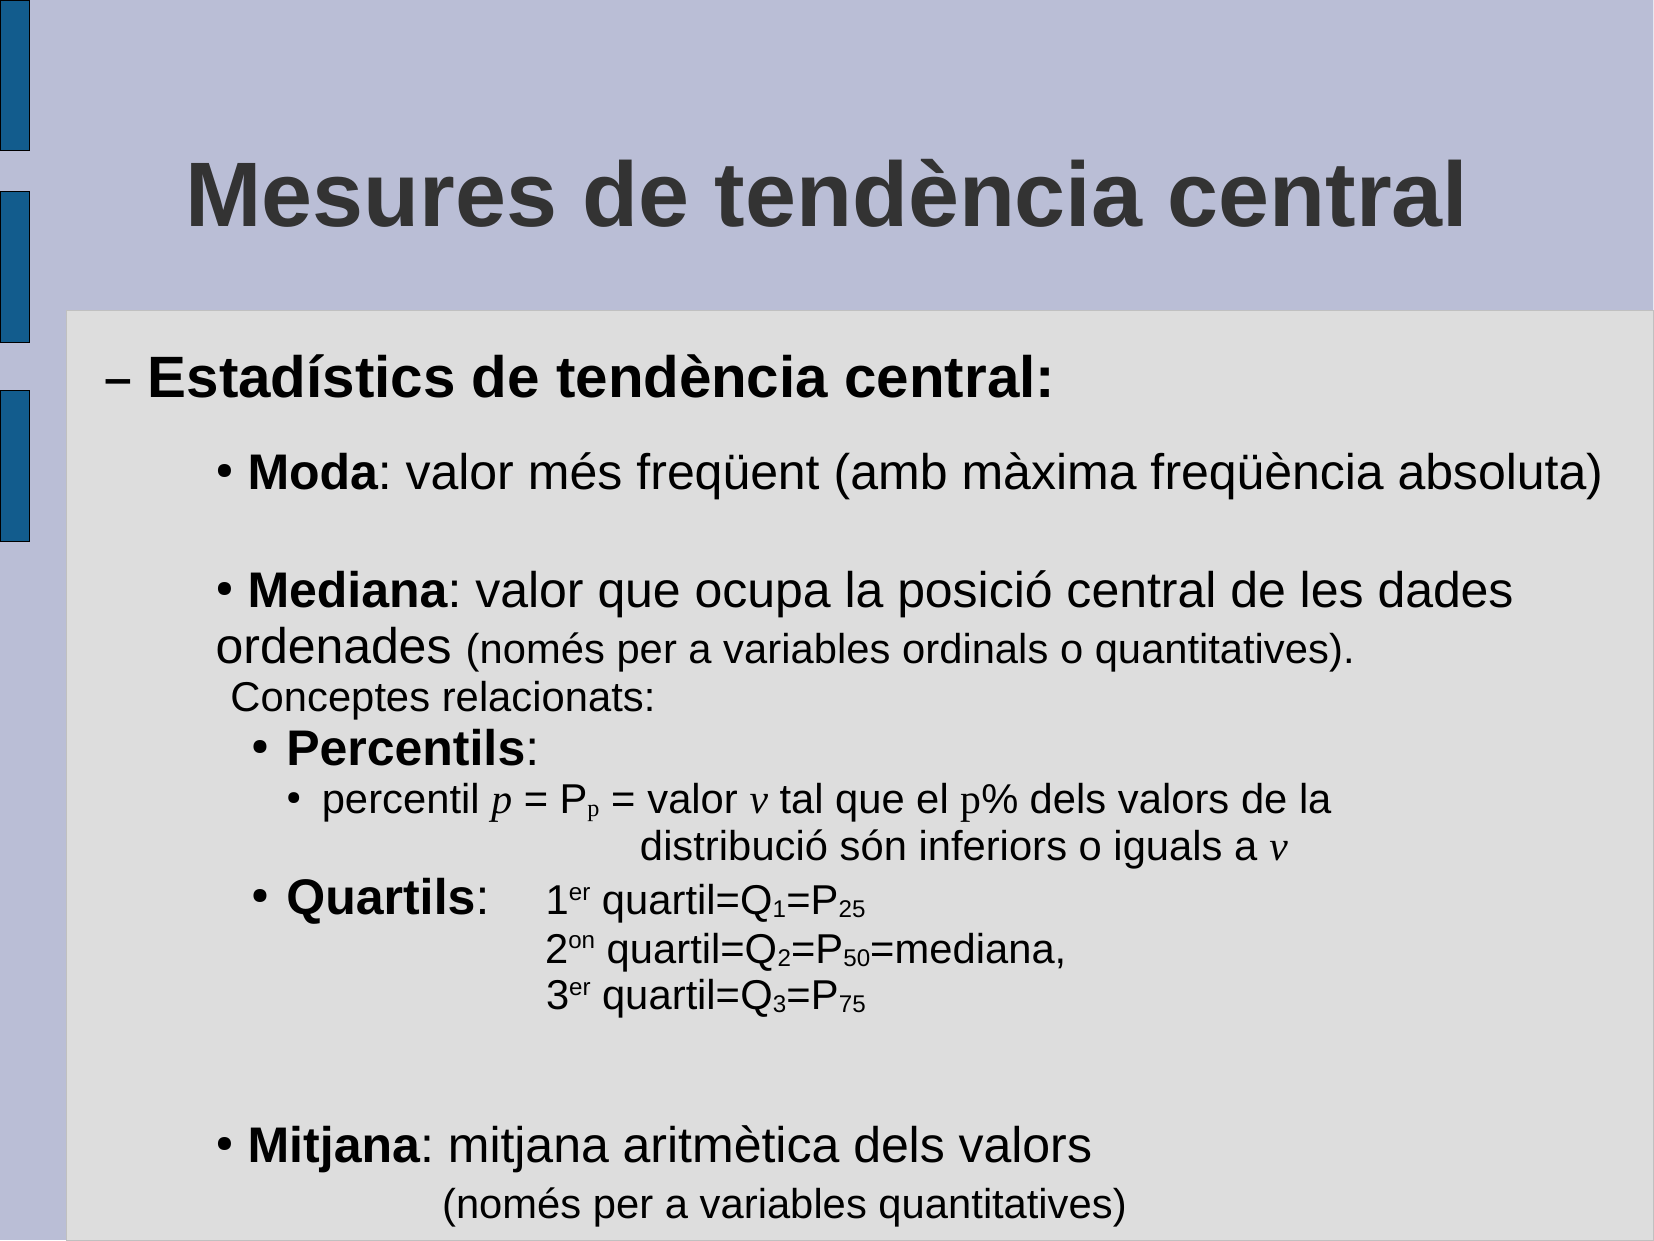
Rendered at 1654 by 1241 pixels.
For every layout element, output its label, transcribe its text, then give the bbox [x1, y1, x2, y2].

text_box – Estadístics de tendència central: [88, 327, 1654, 411]
text_box Mitjana: mitjana aritmètica dels valors (només per a variables quantitatives) [200, 1110, 1595, 1239]
text_box Moda: valor més freqüent (amb màxima freqüència absoluta) [200, 437, 1625, 510]
title Mesures de tendència central [121, 91, 1534, 299]
text_box Mediana: valor que ocupa la posició central de les dades ordenades (només per a variables ordinals o quantitatives). Conceptes relacionats: Percentils: percentil p = Pp = valor v tal que el p% dels valors de la distribució són inferiors o iguals a v Quartils: 1er quartil=Q1=P25 2on quartil=Q2=P50=mediana, 3er quartil=Q3=P75 [200, 555, 1530, 1088]
